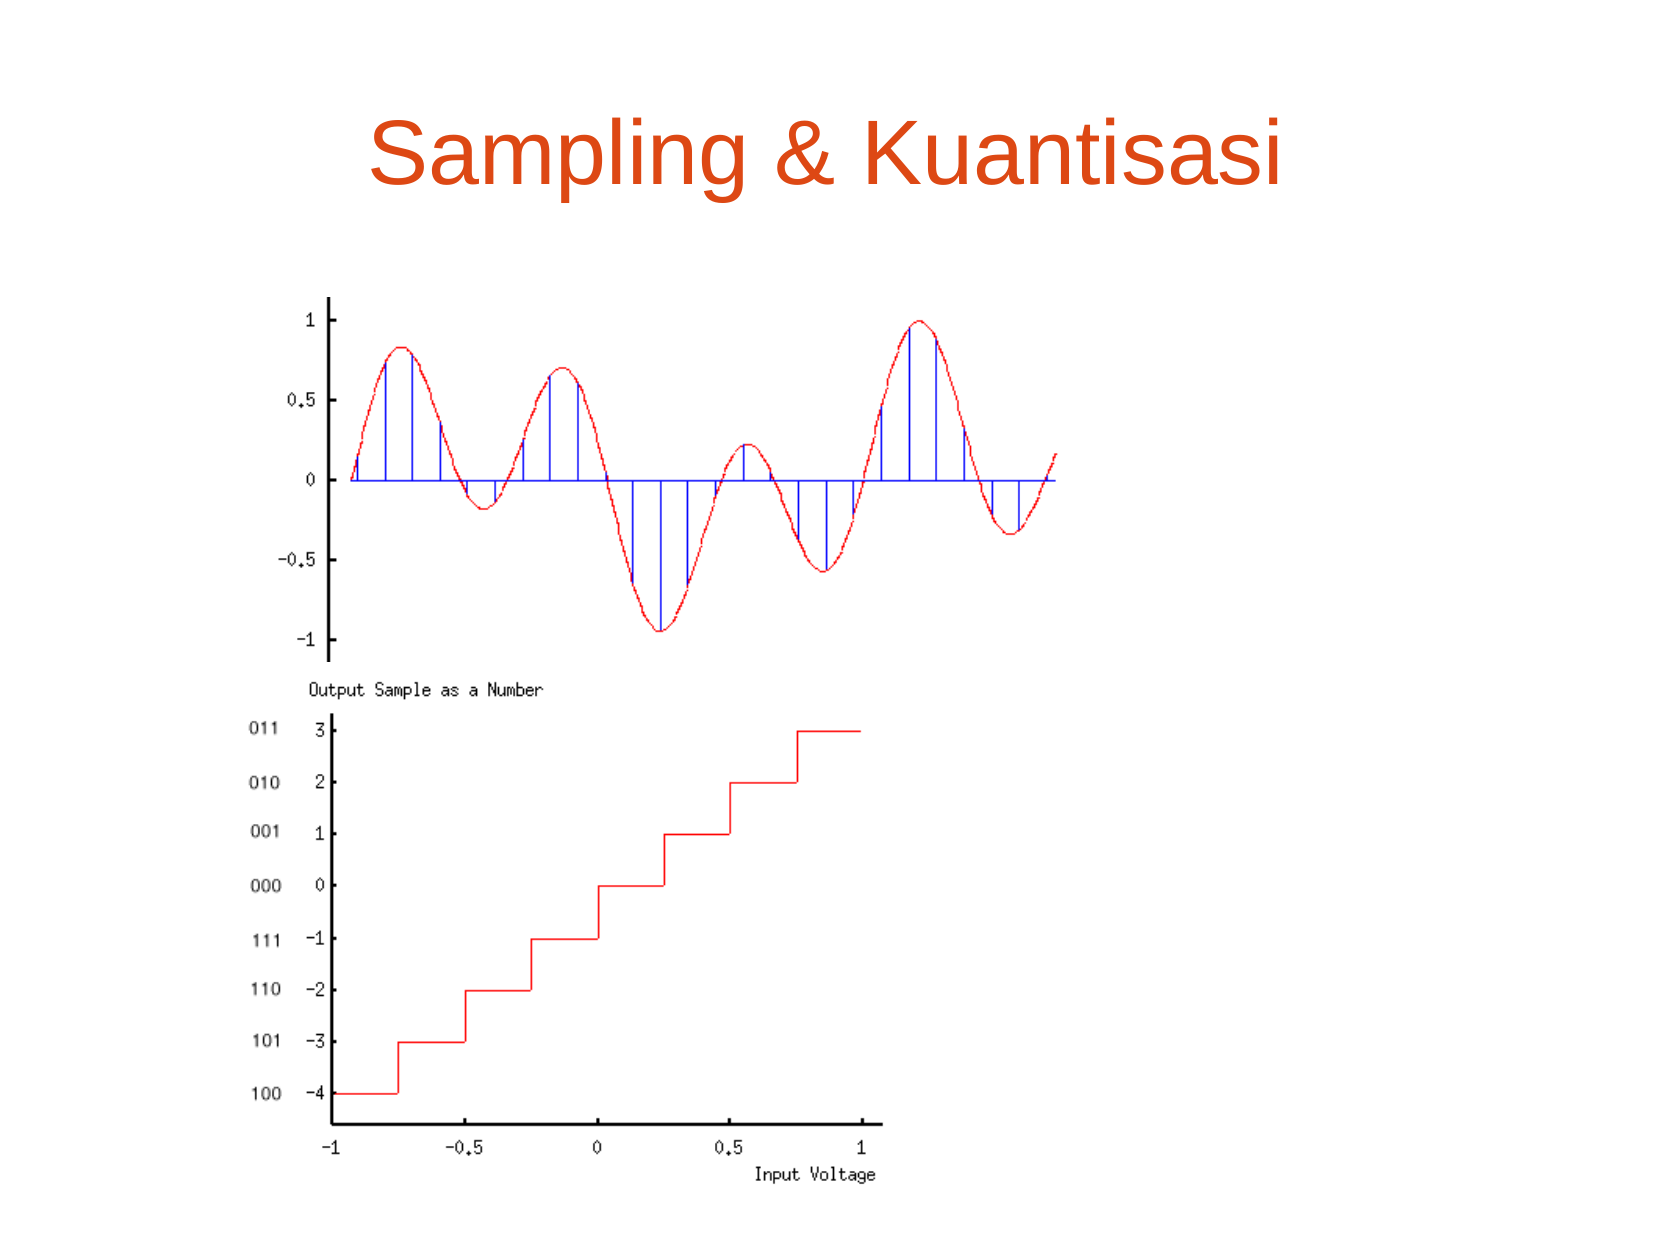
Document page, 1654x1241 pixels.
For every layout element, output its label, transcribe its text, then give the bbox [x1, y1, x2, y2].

title Sampling & Kuantisasi [82, 49, 1571, 257]
picture [271, 297, 1081, 662]
picture [224, 673, 905, 1196]
